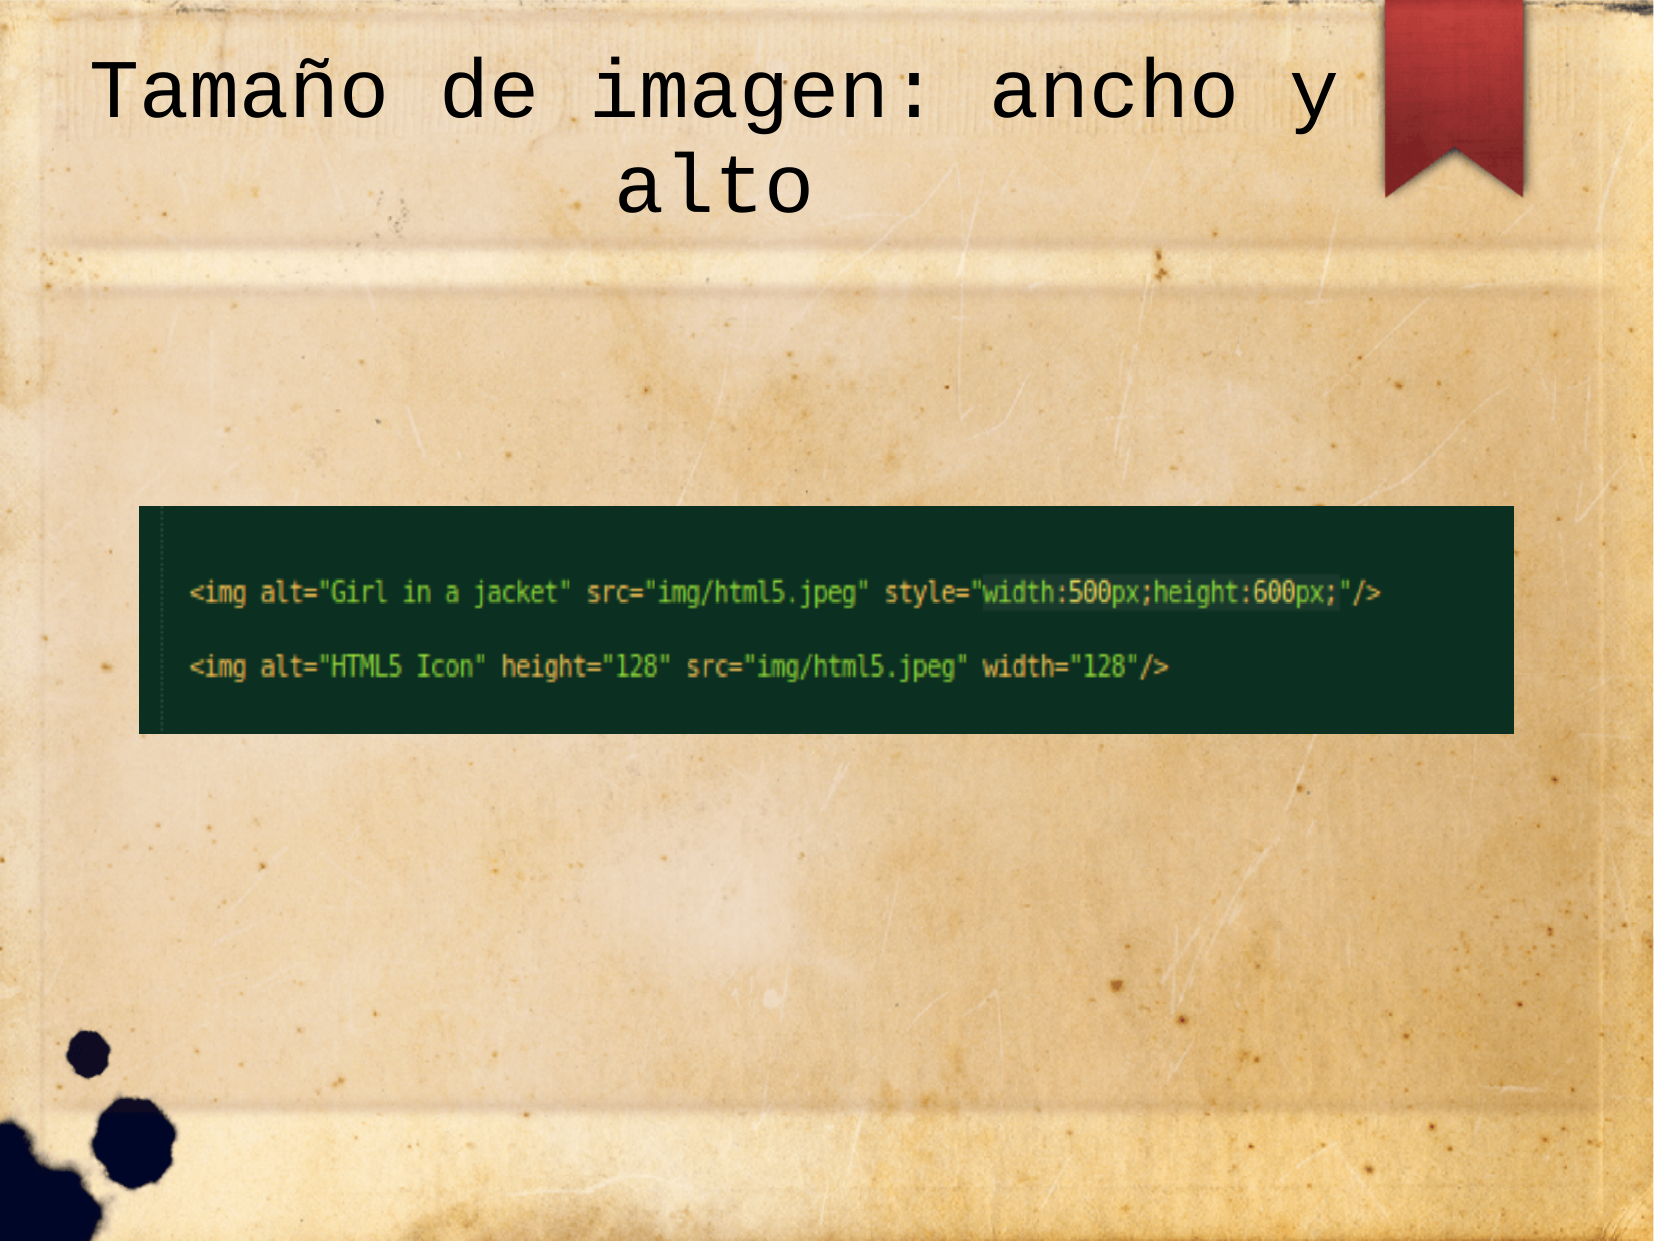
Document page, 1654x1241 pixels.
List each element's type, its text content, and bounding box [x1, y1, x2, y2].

picture [0, 0, 1654, 1241]
title Tamaño de imagen: ancho y alto [82, 48, 1347, 238]
